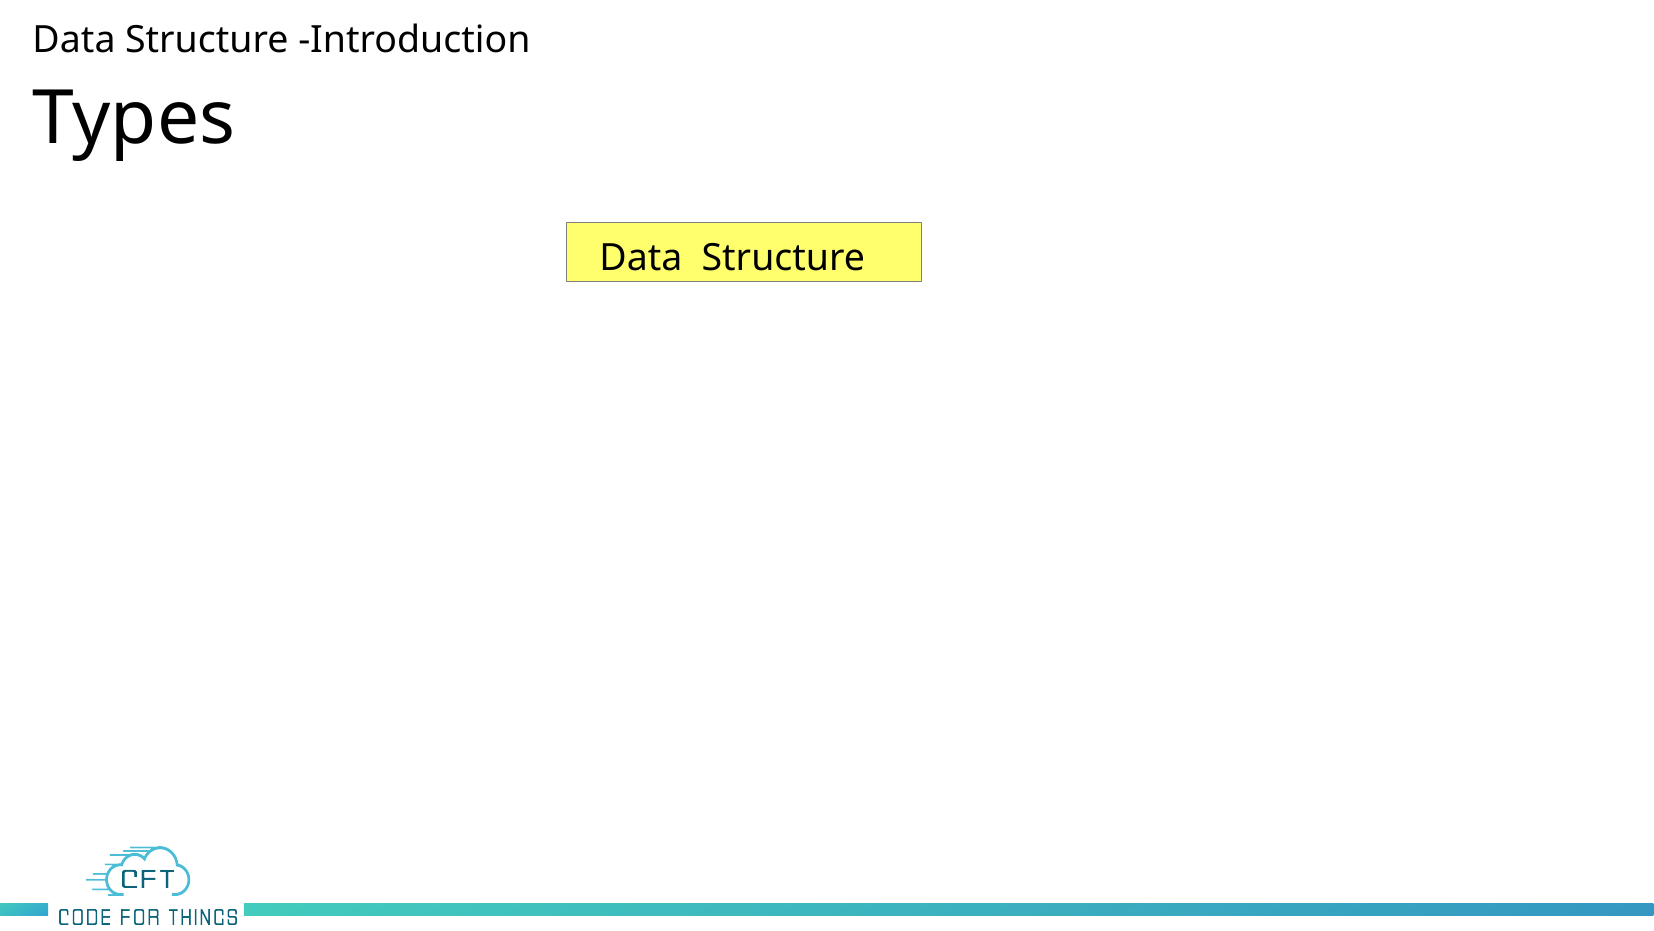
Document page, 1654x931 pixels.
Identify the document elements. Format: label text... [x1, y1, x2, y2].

text_box [566, 222, 922, 282]
picture [59, 846, 237, 925]
text_box Data Structure [584, 222, 916, 281]
title Data Structure -Introduction Types [32, 12, 1184, 166]
